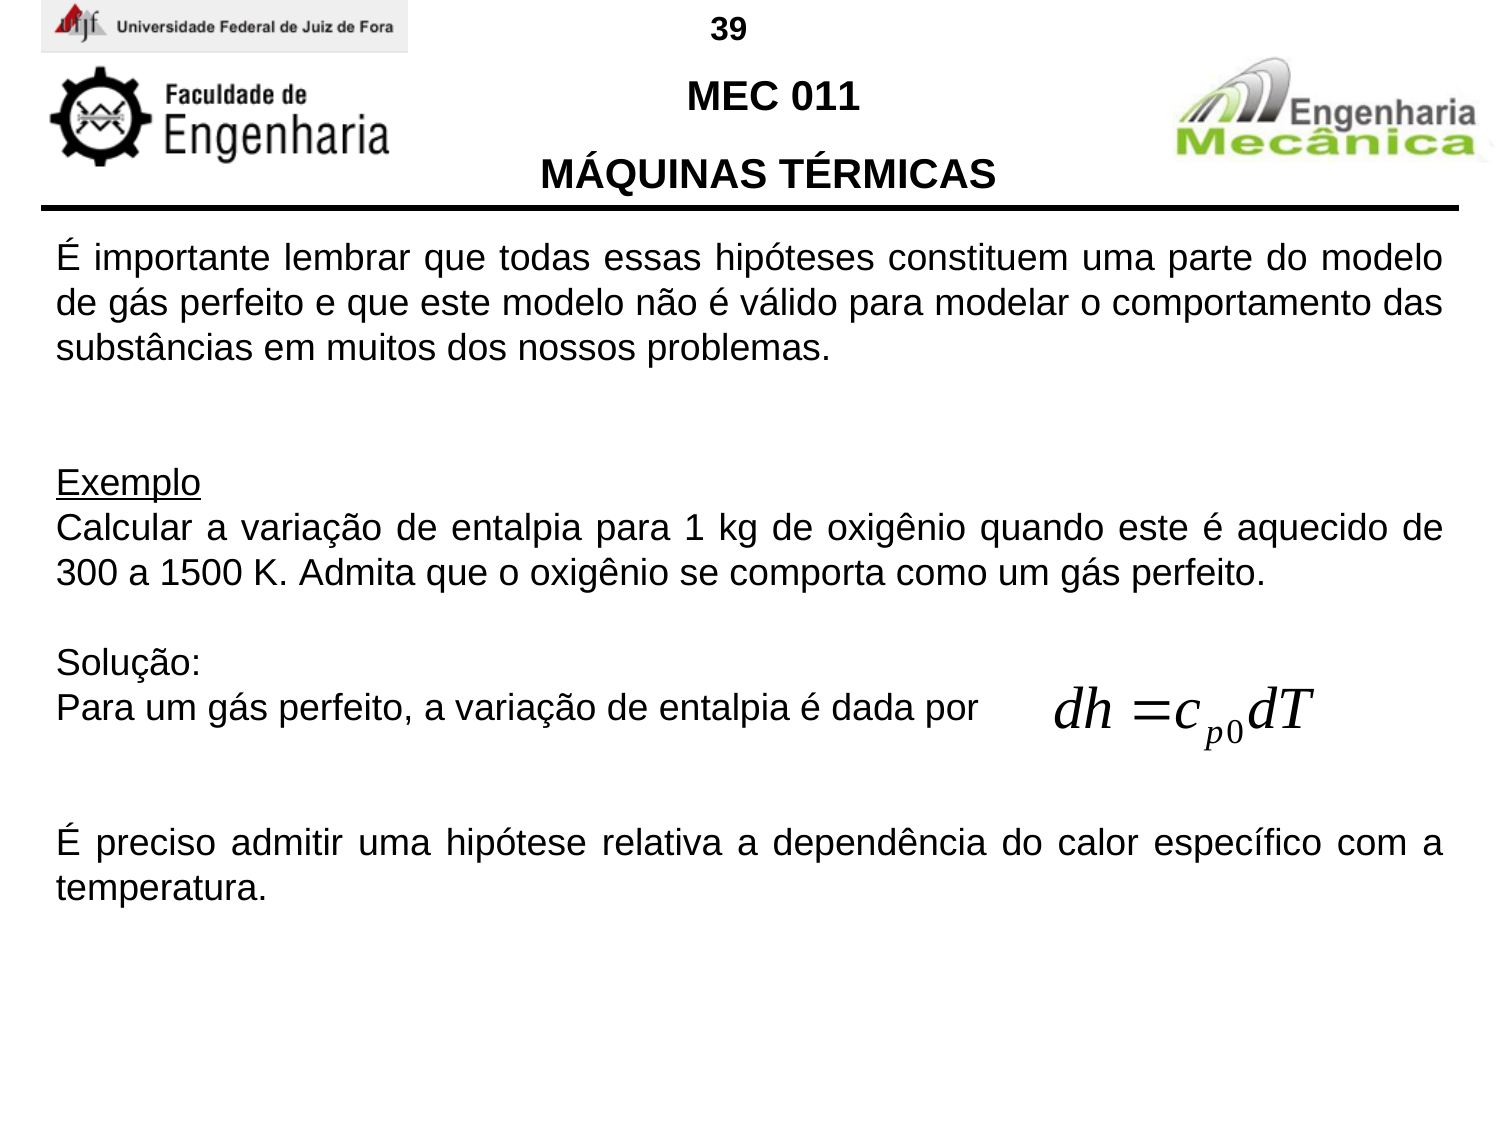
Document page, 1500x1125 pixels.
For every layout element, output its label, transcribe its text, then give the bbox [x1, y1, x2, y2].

chart [1033, 668, 1330, 764]
text_box É importante lembrar que todas essas hipóteses constituem uma parte do modelo de gás perfeito e que este modelo não é válido para modelar o comportamento das substâncias em muitos dos nossos problemas. Exemplo Calcular a variação de entalpia para 1 kg de oxigênio quando este é aquecido de 300 a 1500 K. Admita que o oxigênio se comporta como um gás perfeito. Solução: Para um gás perfeito, a variação de entalpia é dada por É preciso admitir uma hipótese relativa a dependência do calor específico com a temperatura. [41, 225, 1459, 916]
picture [1151, 54, 1500, 167]
picture [41, 0, 408, 174]
